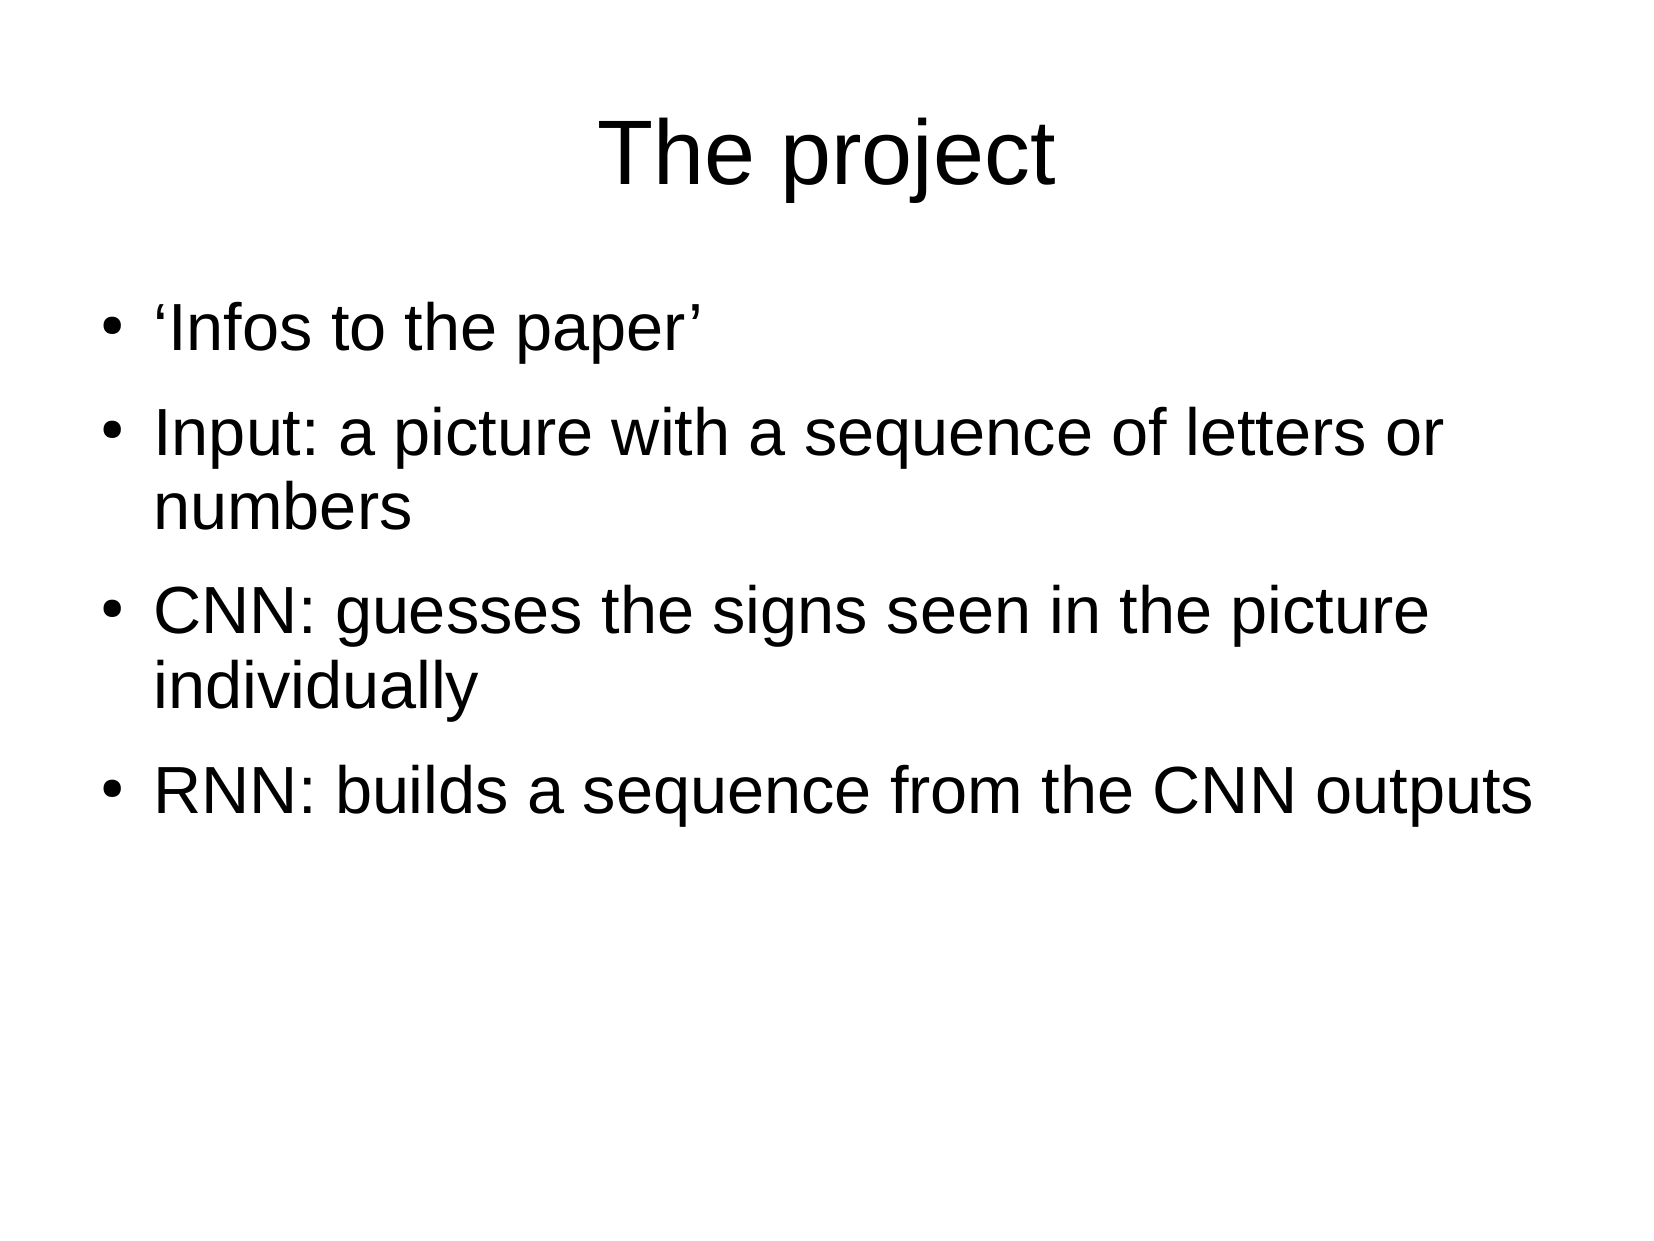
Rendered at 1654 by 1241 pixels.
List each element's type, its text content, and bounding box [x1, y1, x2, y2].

title The project [82, 49, 1571, 257]
list ‘Infos to the paper’ Input: a picture with a sequence of letters or numbers CNN: guesses the signs seen in the picture individually RNN: builds a sequence from the CNN outputs [82, 290, 1571, 1010]
